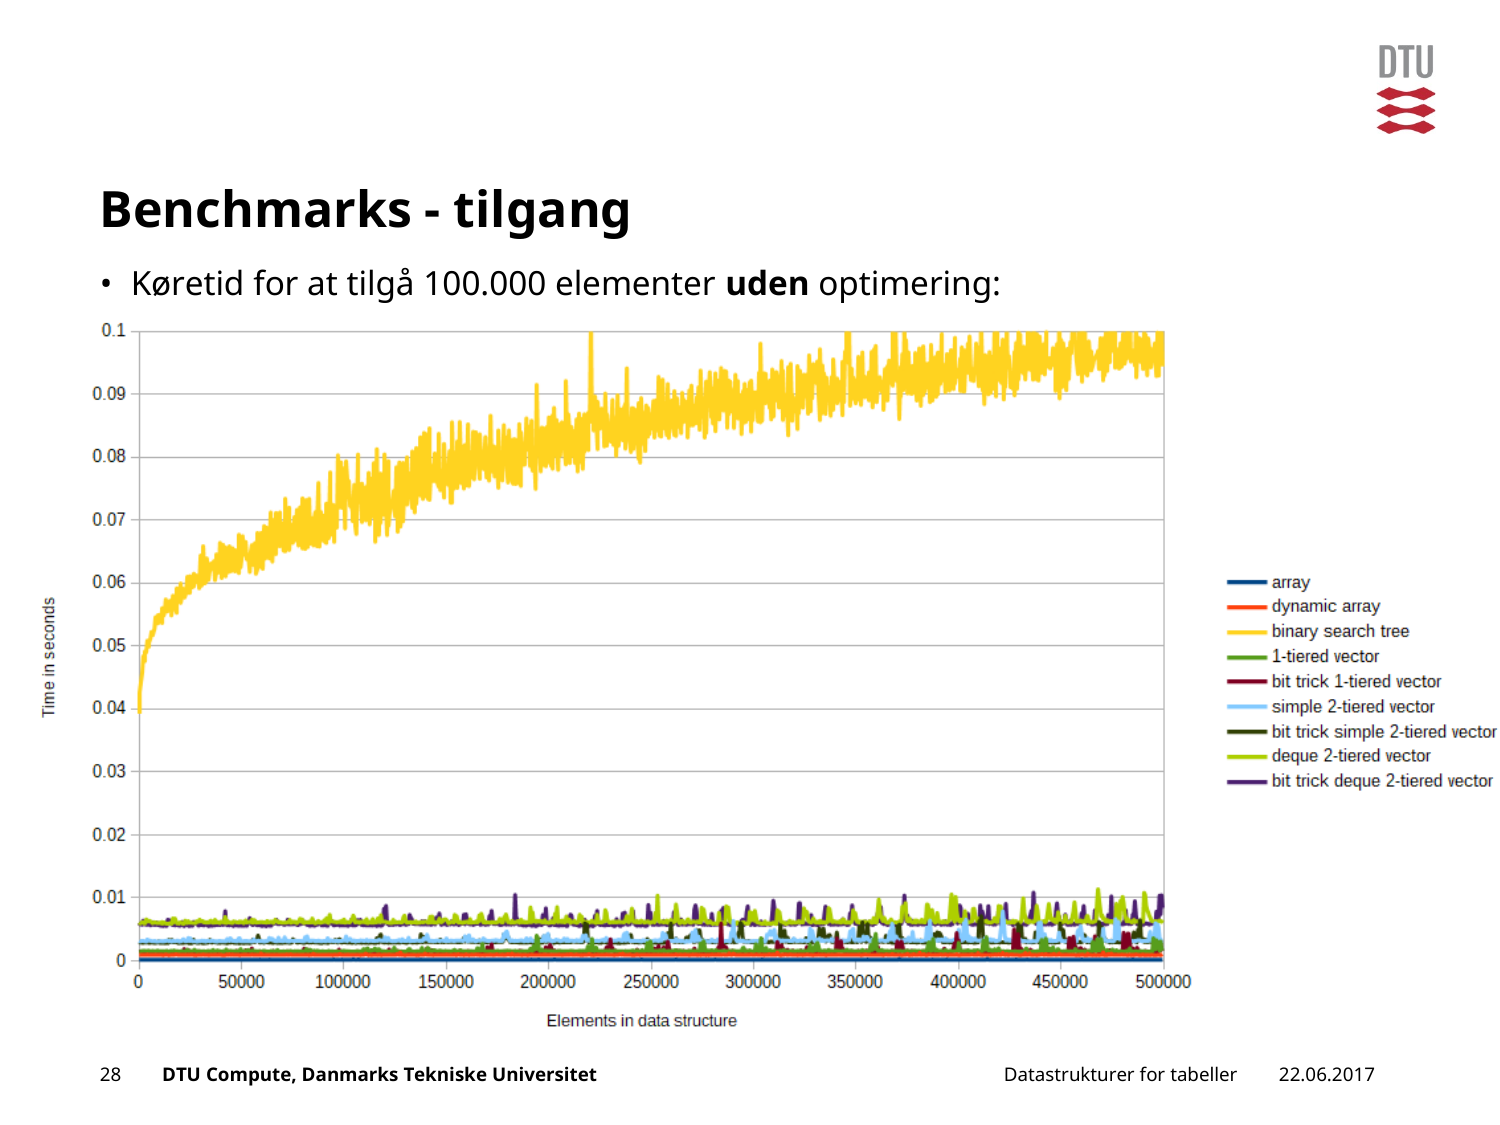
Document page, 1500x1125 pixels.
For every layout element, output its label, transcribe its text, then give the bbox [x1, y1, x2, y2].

list Køretid for at tilgå 100.000 elementer uden optimering: [99, 262, 1375, 306]
picture [1356, 45, 1436, 134]
picture [8, 306, 1500, 1057]
title Benchmarks - tilgang [99, 49, 1375, 238]
